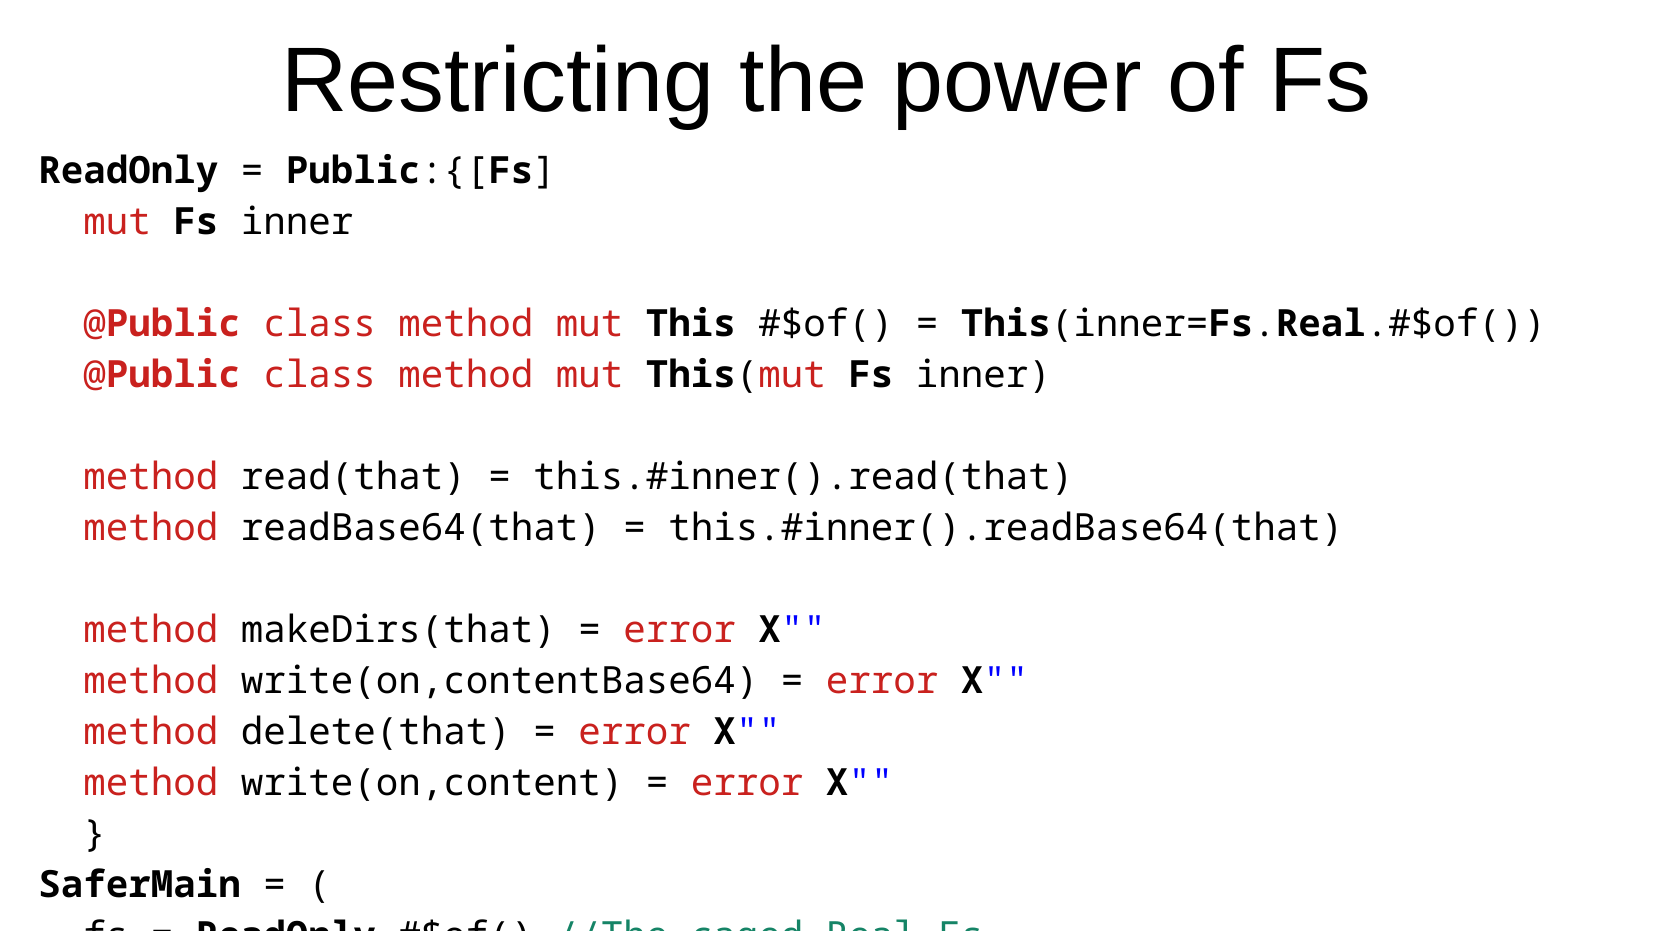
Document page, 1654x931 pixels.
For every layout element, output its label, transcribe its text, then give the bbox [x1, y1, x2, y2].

text_box ReadOnly = Public:{[Fs] mut Fs inner @Public class method mut This #$of() = This(inner=Fs.Real.#$of()) @Public class method mut This(mut Fs inner) method read(that) = this.#inner().read(that) method readBase64(that) = this.#inner().readBase64(that) method makeDirs(that) = error X"" method write(on,contentBase64) = error X"" method delete(that) = error X"" method write(on,content) = error X"" } SaferMain = ( fs = ReadOnly.#$of() //The caged Real.Fs Code(f=fs) //We do not cage the untrusted code! )//We cage the weapons that the untrusted code can use [23, 135, 1619, 931]
title Restricting the power of Fs [82, 0, 1571, 135]
